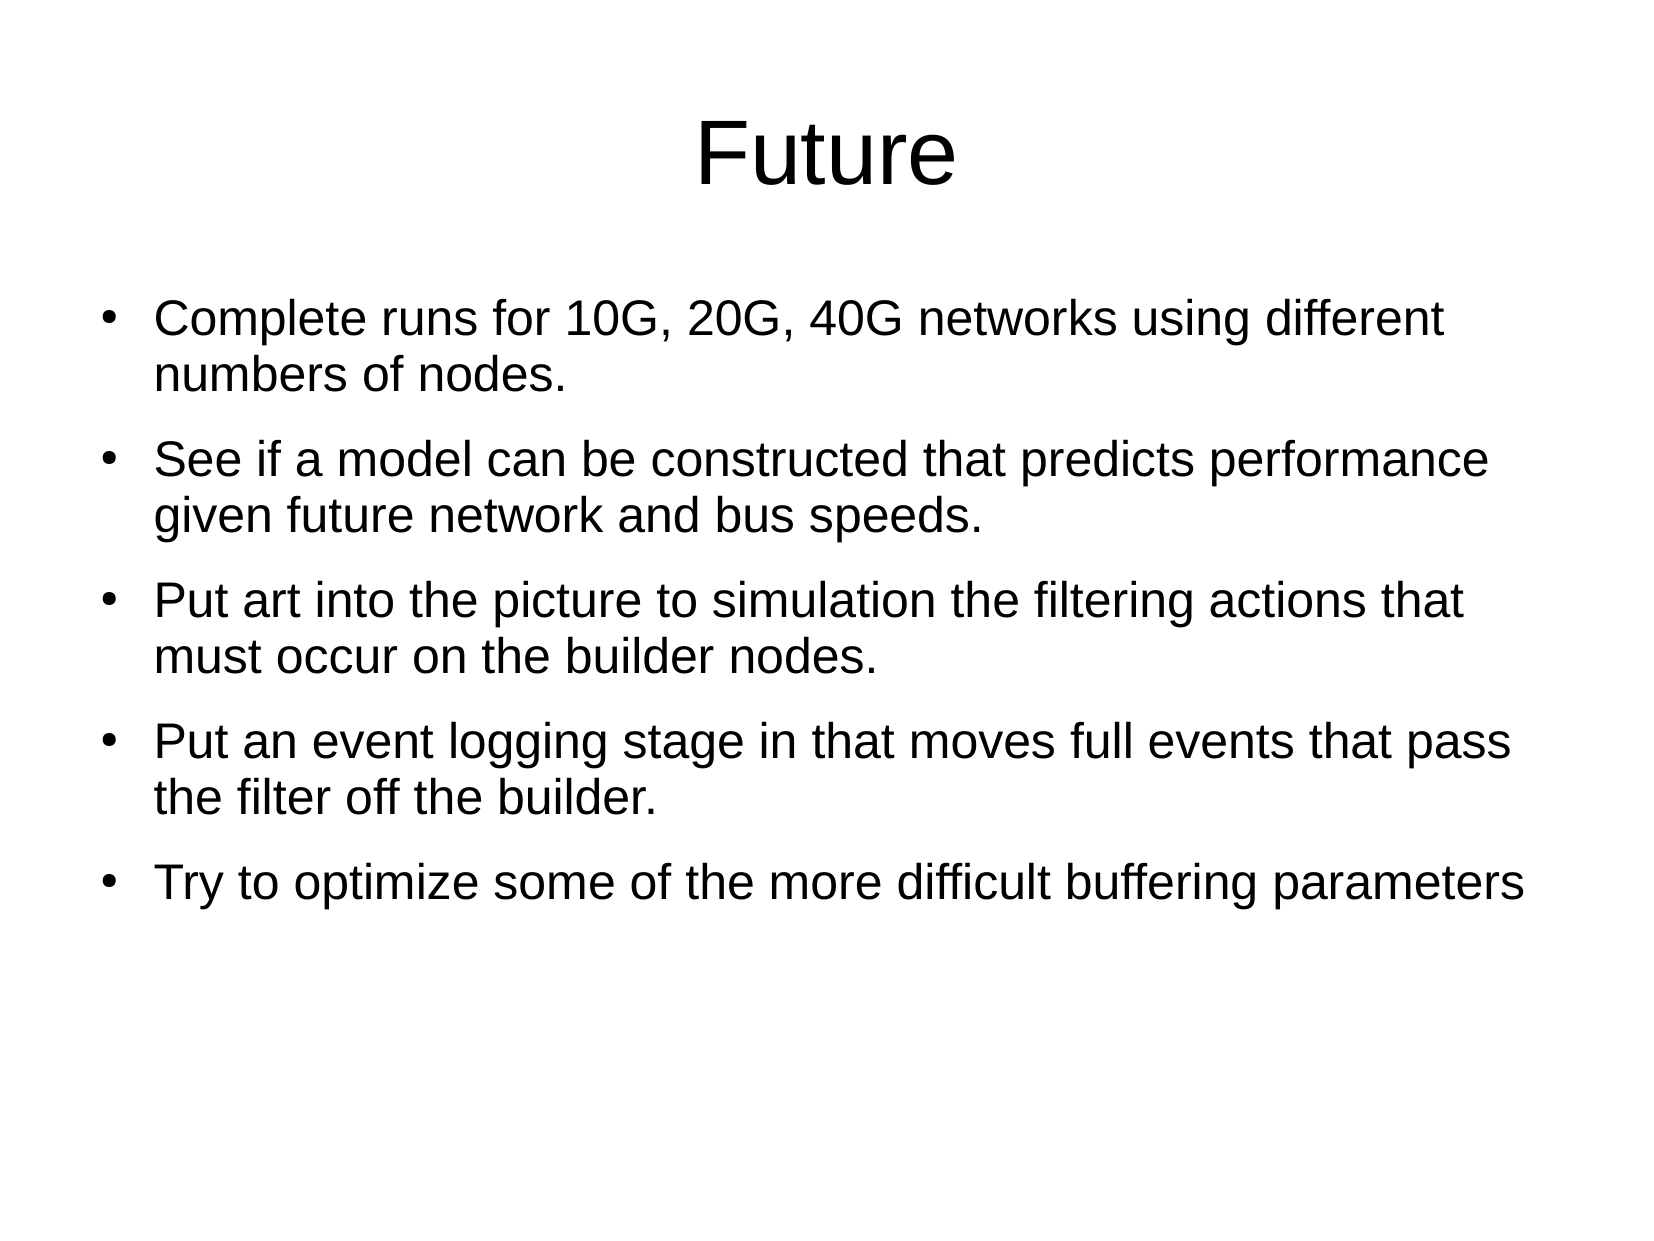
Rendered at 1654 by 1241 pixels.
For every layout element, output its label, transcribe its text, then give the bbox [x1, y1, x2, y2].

list Complete runs for 10G, 20G, 40G networks using different numbers of nodes. See if a model can be constructed that predicts performance given future network and bus speeds. Put art into the picture to simulation the filtering actions that must occur on the builder nodes. Put an event logging stage in that moves full events that pass the filter off the builder. Try to optimize some of the more difficult buffering parameters [82, 290, 1571, 1109]
title Future [82, 49, 1571, 257]
